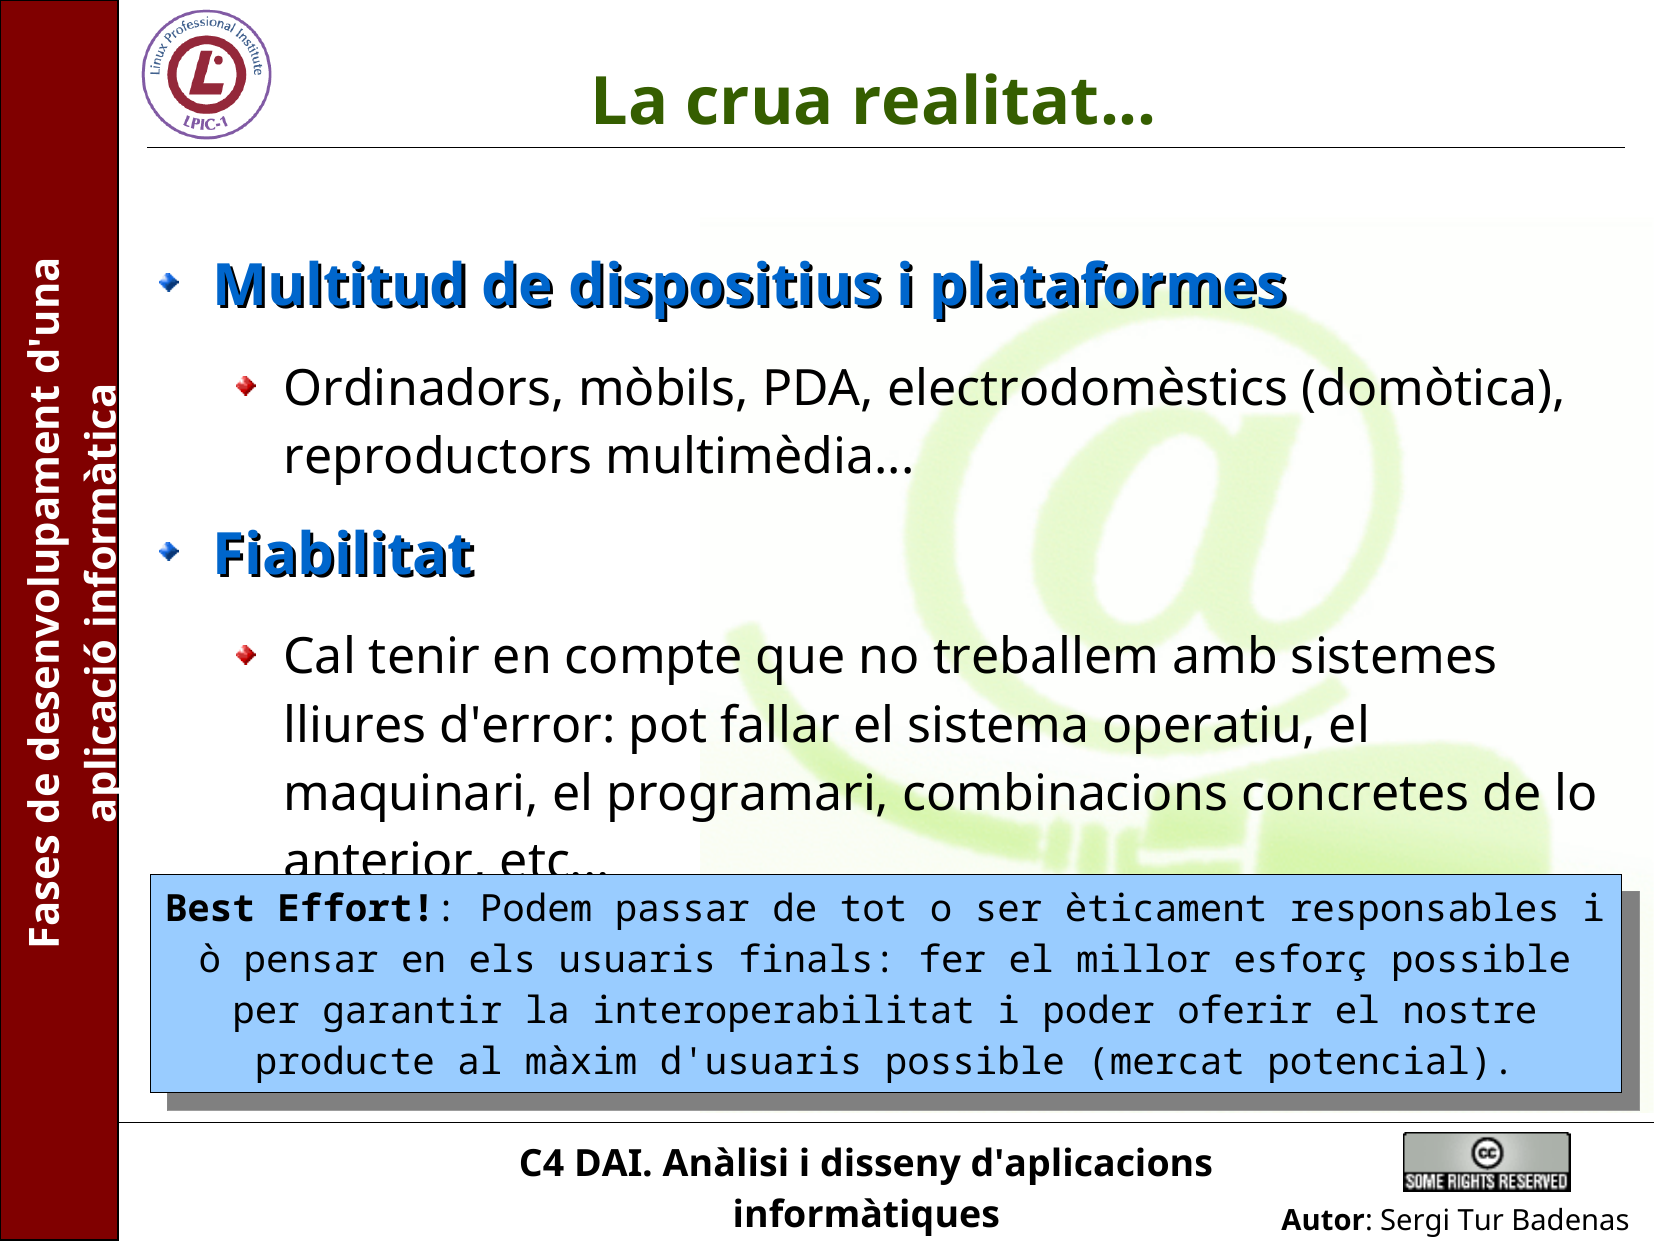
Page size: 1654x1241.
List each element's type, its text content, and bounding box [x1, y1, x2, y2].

picture [135, 5, 277, 55]
title La crua realitat... [129, 55, 1619, 142]
picture [700, 217, 1654, 1113]
text_box Best Effort!: Podem passar de tot o ser èticament responsables i ò pensar en els usuaris finals: fer el millor esforç possible per garantir la interoperabilitat i poder oferir el nostre producte al màxim d'usuaris possible (mercat potencial). [150, 874, 1622, 1039]
picture [1403, 1132, 1571, 1192]
list Multitud de dispositius i plataformes Ordinadors, mòbils, PDA, electrodomèstics (domòtica), reproductors multimèdia... Fiabilitat Cal tenir en compte que no treballem amb sistemes lliures d'error: pot fallar el sistema operatiu, el maquinari, el programari, combinacions concretes de lo anterior, etc... No existeix el programari 100% interoperable. [141, 242, 1630, 1078]
